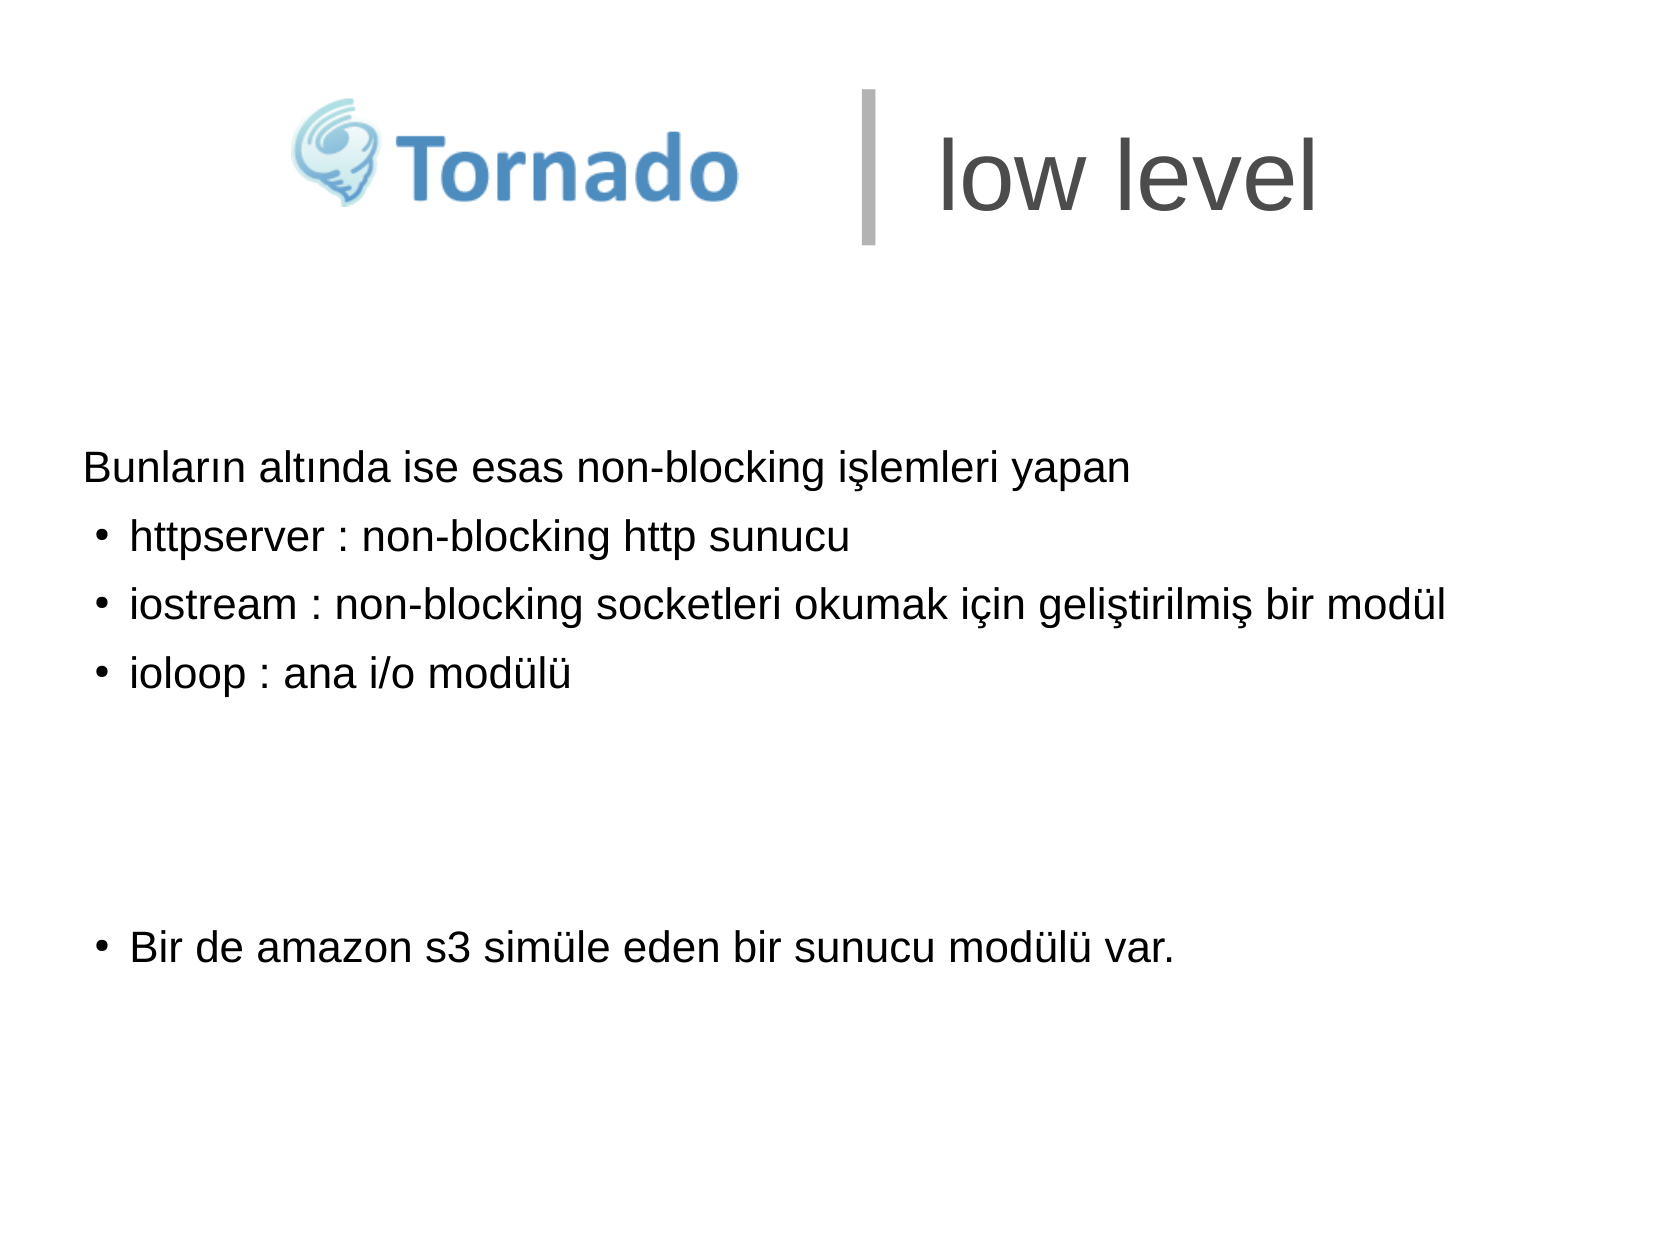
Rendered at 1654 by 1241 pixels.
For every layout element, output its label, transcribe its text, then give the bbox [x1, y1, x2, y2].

text_box | low level [804, 59, 1365, 296]
picture [291, 94, 739, 207]
list [838, 295, 1642, 1114]
title [82, 49, 1571, 257]
list Bunların altında ise esas non-blocking işlemleri yapan httpserver : non-blocking http sunucu iostream : non-blocking socketleri okumak için geliştirilmiş bir modül ioloop : ana i/o modülü Bir de amazon s3 simüle eden bir sunucu modülü var. [82, 442, 838, 975]
